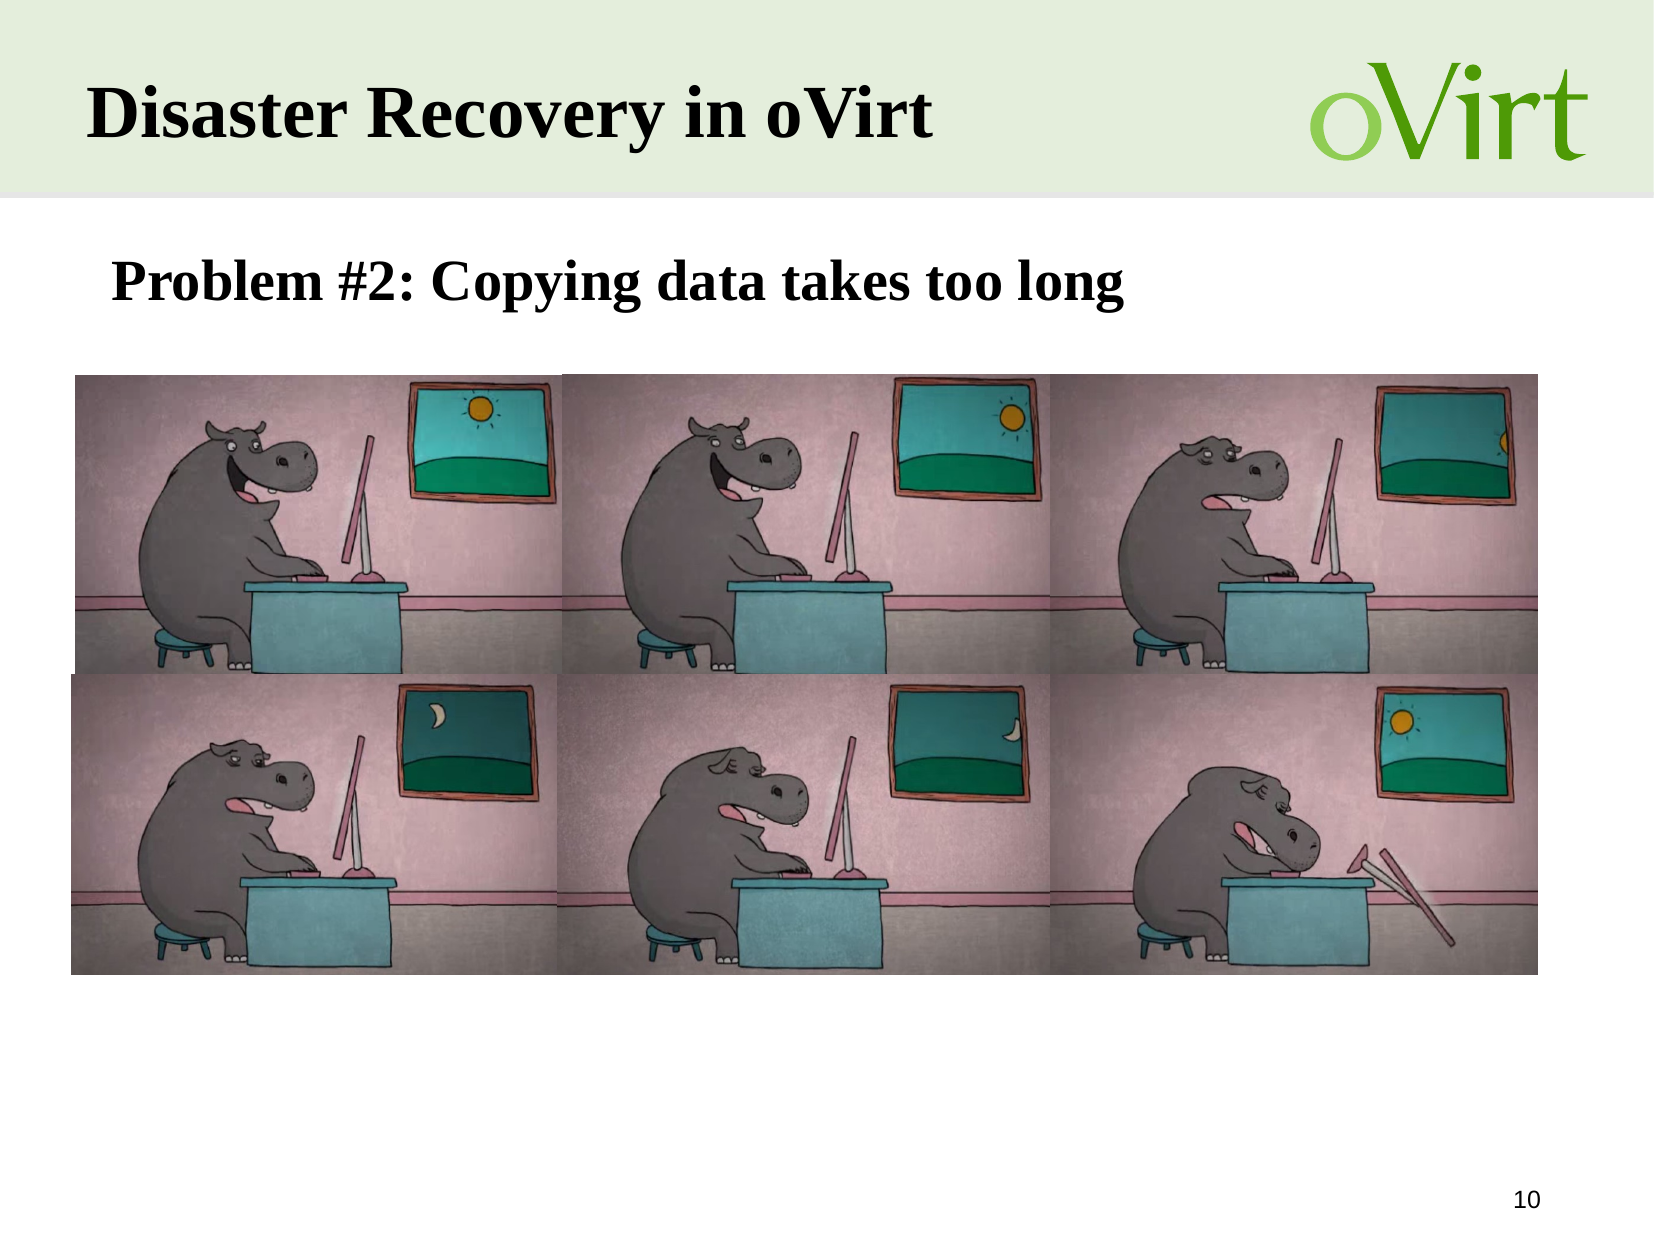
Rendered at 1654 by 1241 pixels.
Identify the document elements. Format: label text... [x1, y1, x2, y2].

text_box Problem #2: Copying data takes too long [90, 248, 1394, 314]
title Disaster Recovery in oVirt [86, 36, 1307, 188]
picture [71, 374, 1538, 976]
